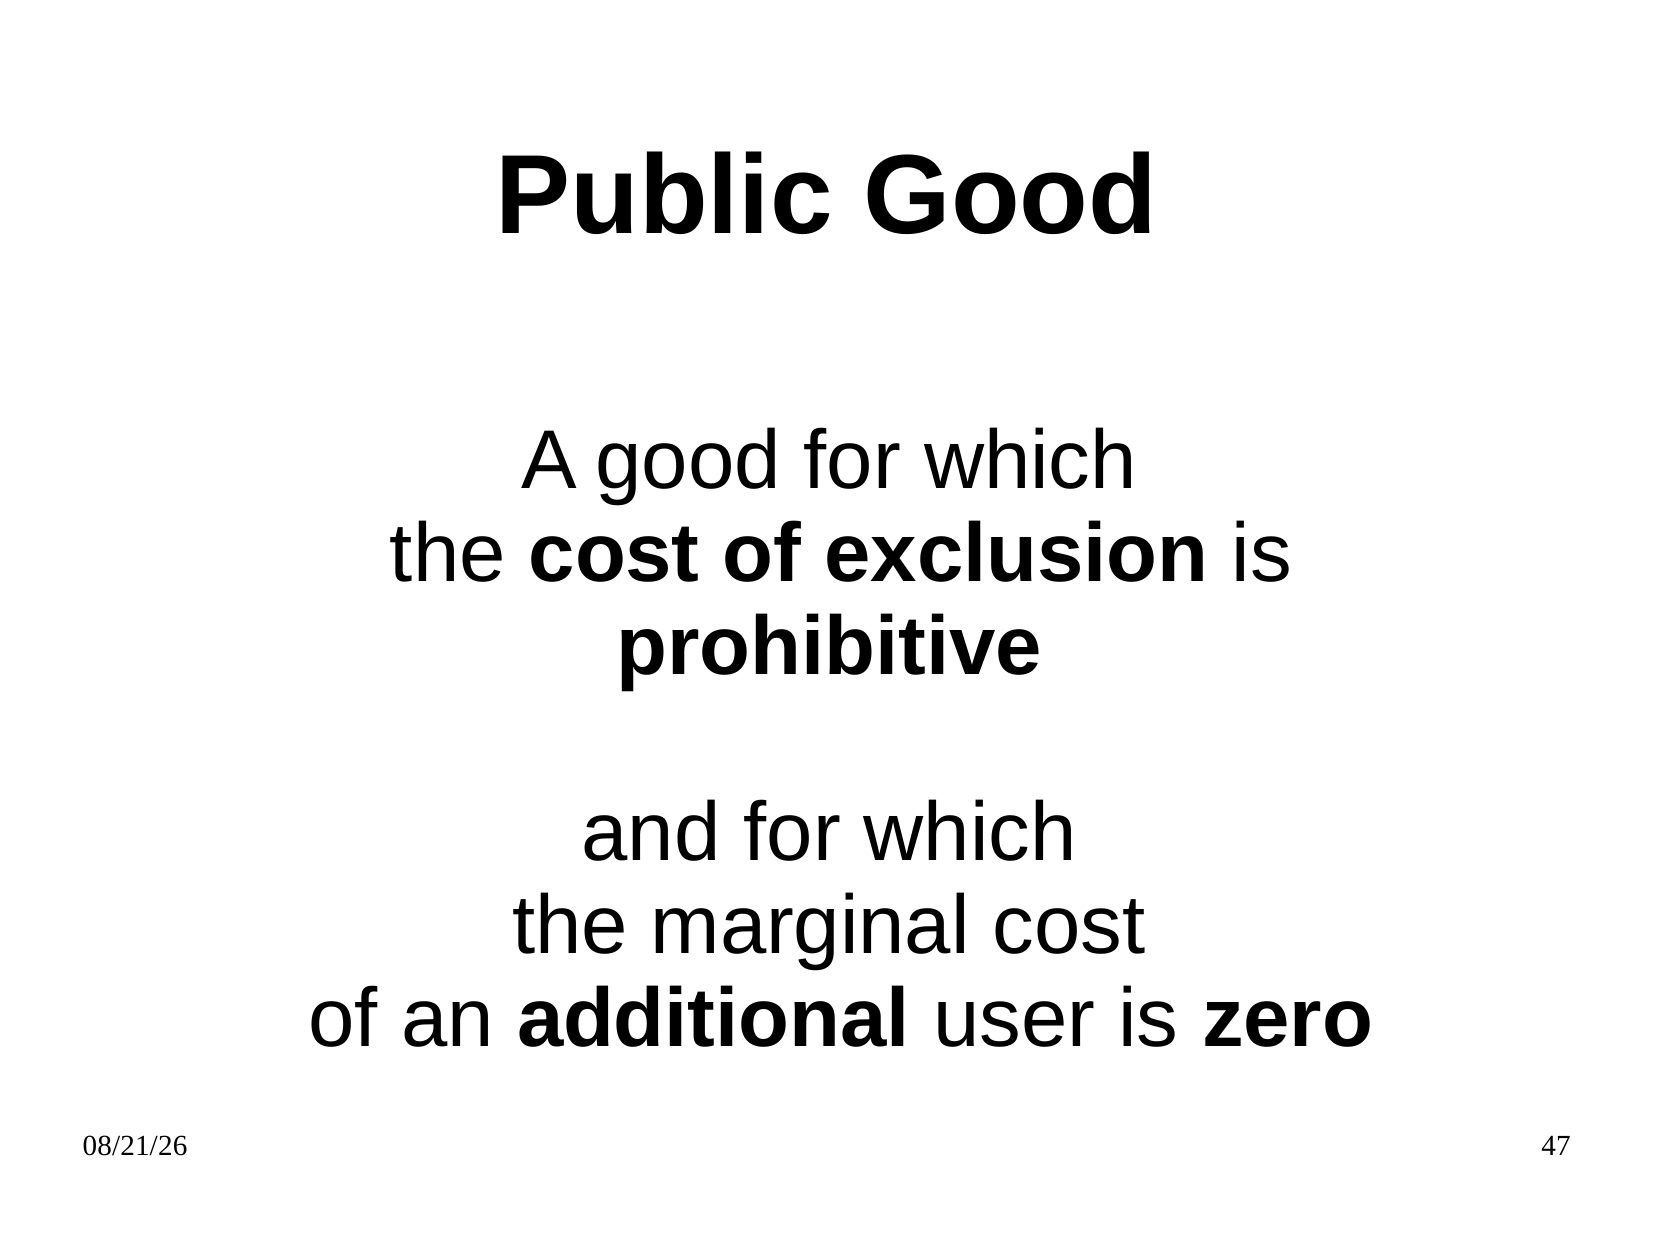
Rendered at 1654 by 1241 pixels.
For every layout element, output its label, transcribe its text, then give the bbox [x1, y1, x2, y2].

title Public Good [82, 90, 1571, 298]
subtitle A good for which the cost of exclusion is prohibitive and for which the marginal cost of an additional user is zero [278, 412, 1404, 1065]
